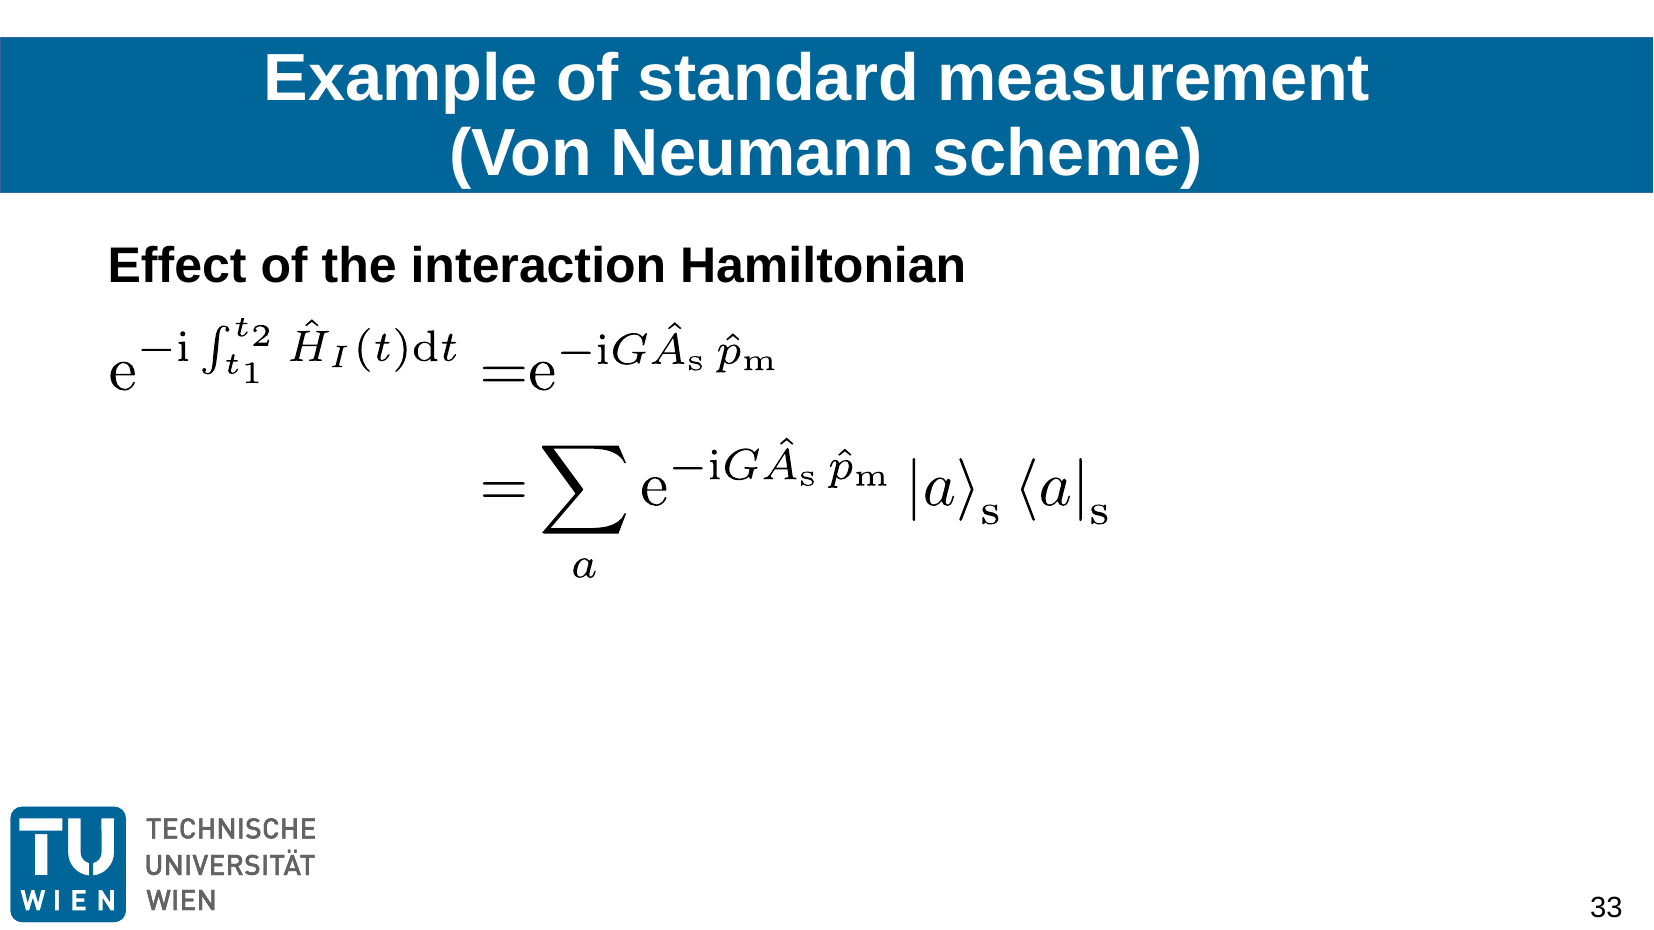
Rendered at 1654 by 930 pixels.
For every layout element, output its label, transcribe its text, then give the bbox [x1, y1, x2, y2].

picture [98, 318, 1302, 585]
title Example of standard measurement (Von Neumann scheme) [0, 37, 1653, 193]
list Effect of the interaction Hamiltonian [107, 236, 1186, 311]
